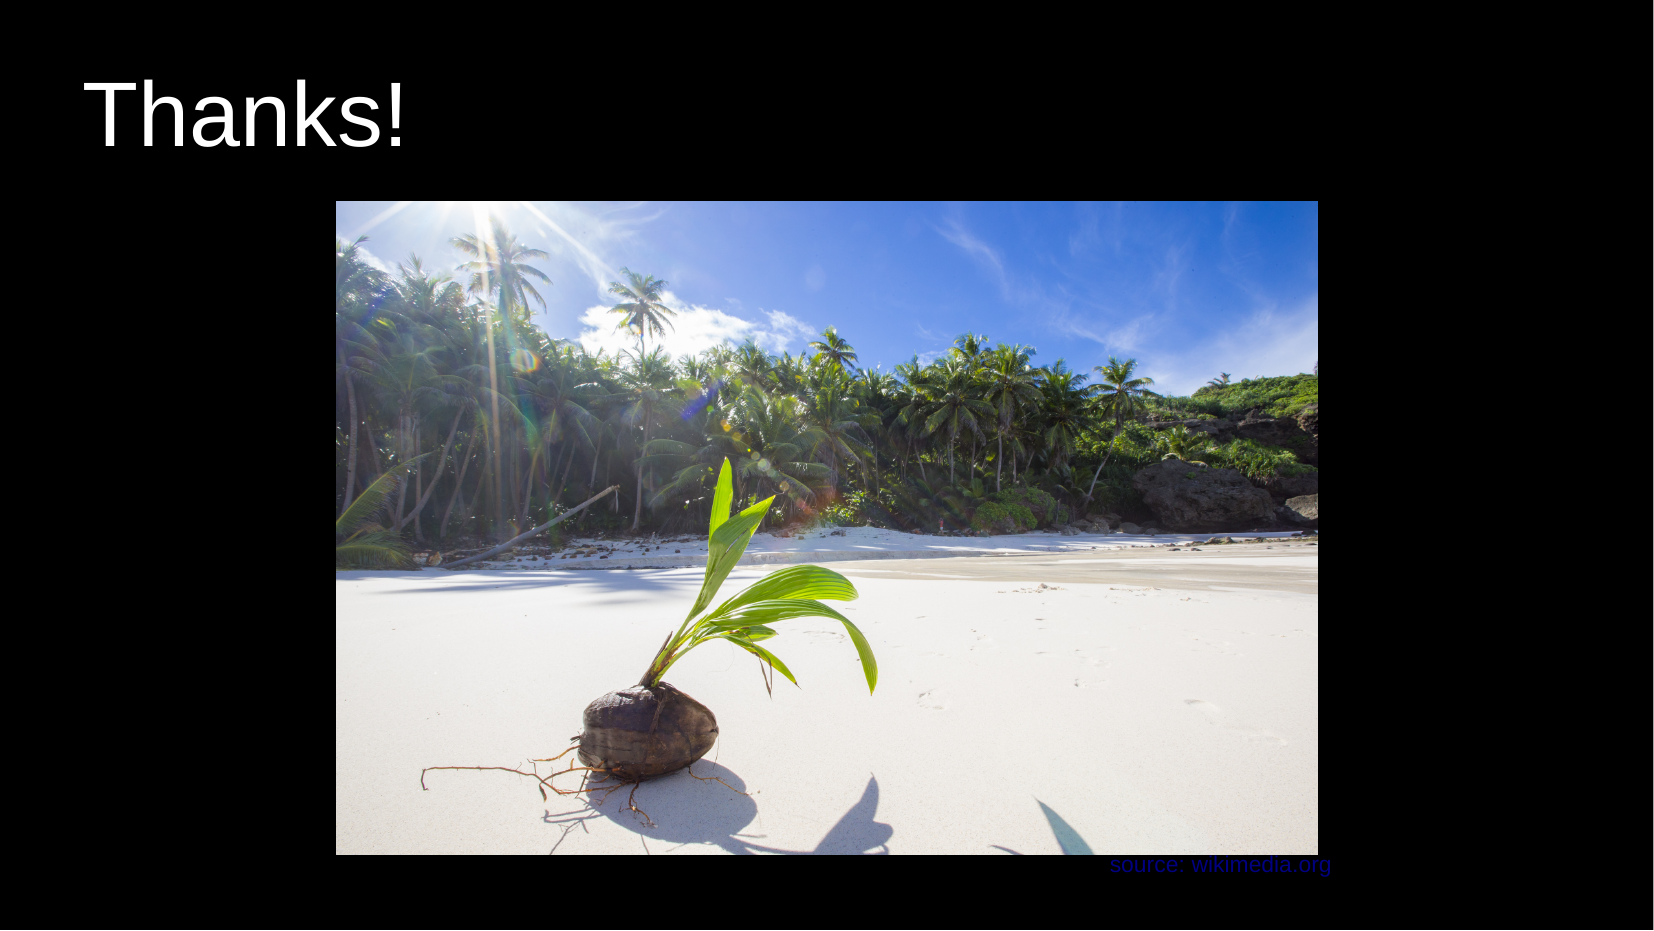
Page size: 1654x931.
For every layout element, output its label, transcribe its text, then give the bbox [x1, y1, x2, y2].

picture [336, 201, 1318, 856]
title Thanks! [82, 37, 1571, 193]
text_box source: wikimedia.org [1095, 844, 1600, 886]
